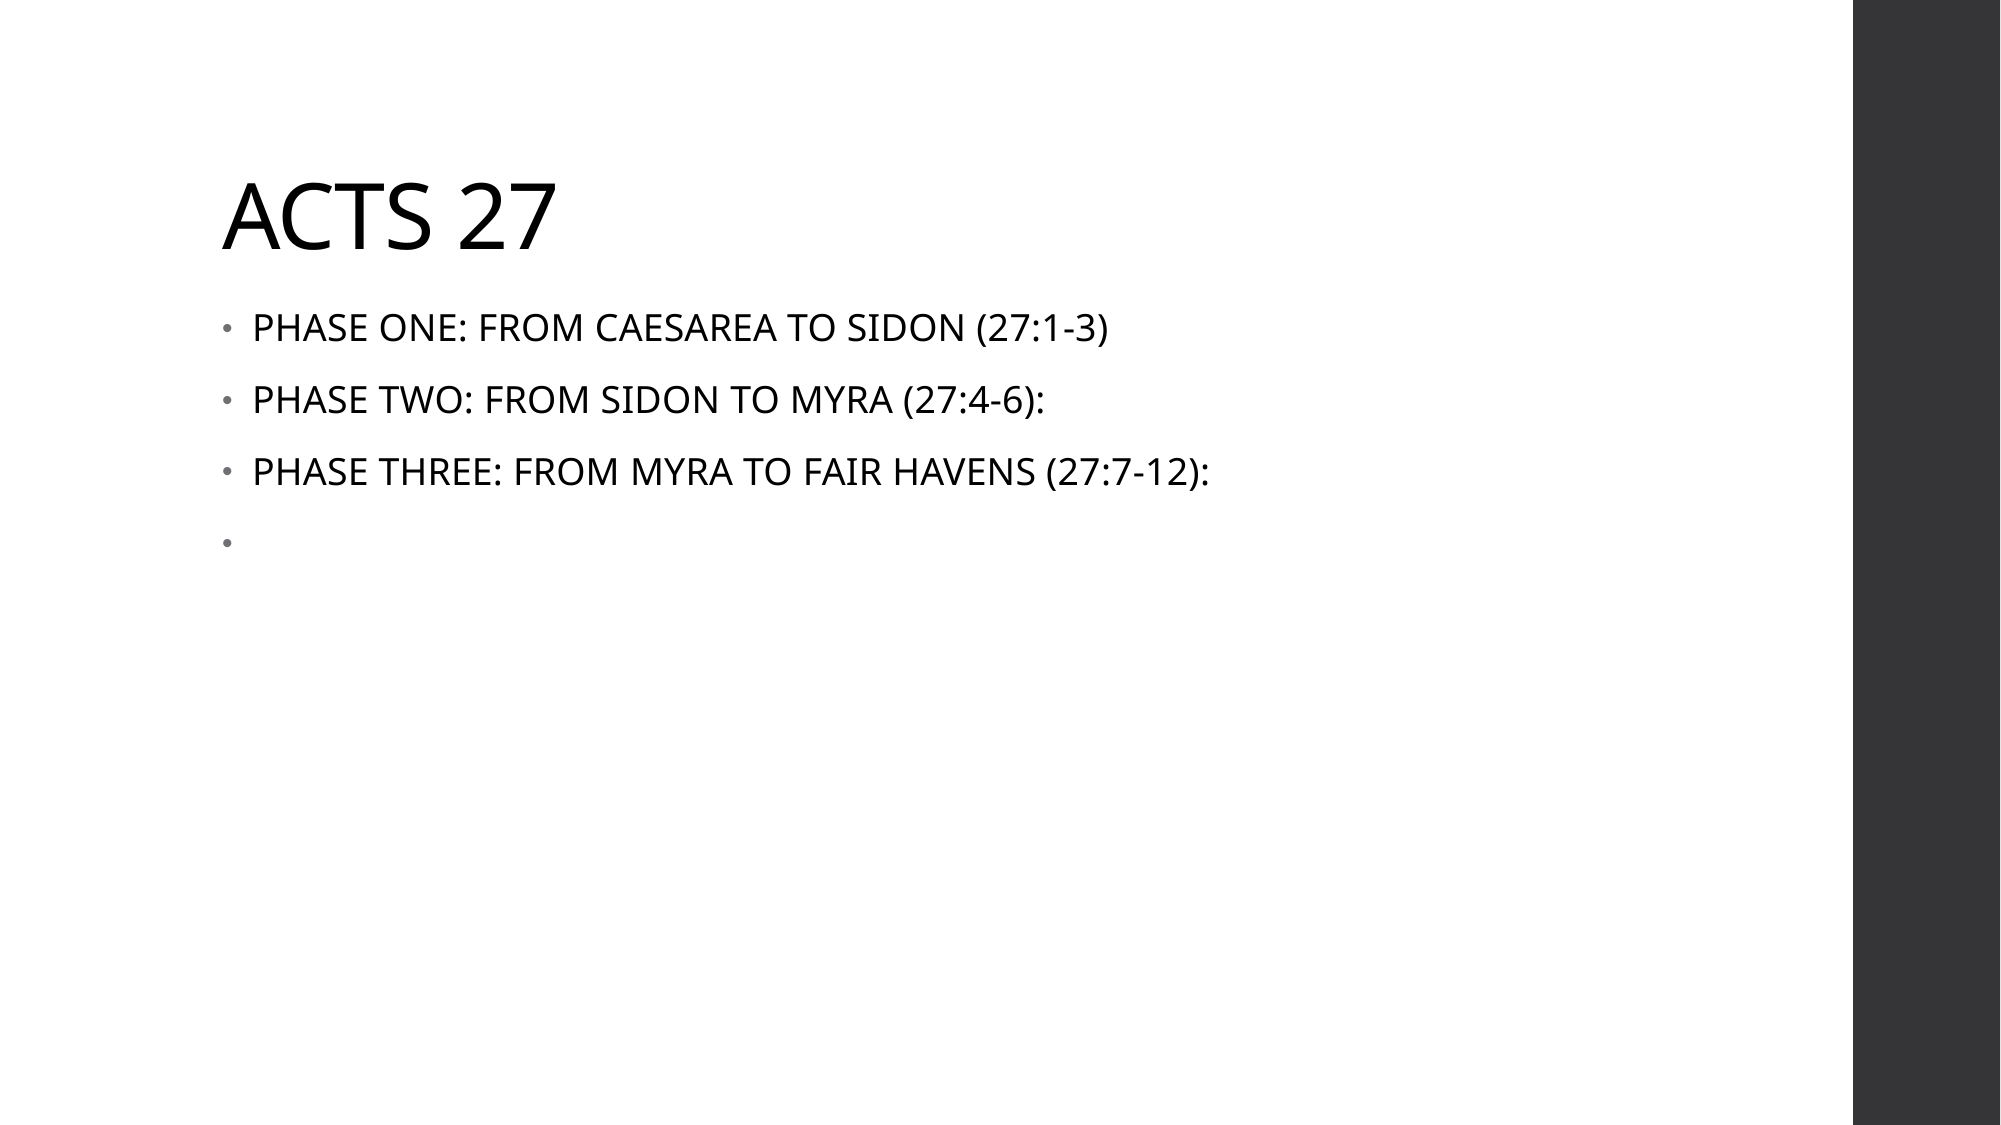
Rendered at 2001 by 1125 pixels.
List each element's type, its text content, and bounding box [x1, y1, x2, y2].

title ACTS 27 [206, 60, 1797, 278]
list PHASE ONE: FROM CAESAREA TO SIDON (27:1-3) PHASE TWO: FROM SIDON TO MYRA (27:4-6): PHASE THREE: FROM MYRA TO FAIR HAVENS (27:7-12): [206, 299, 1617, 1014]
